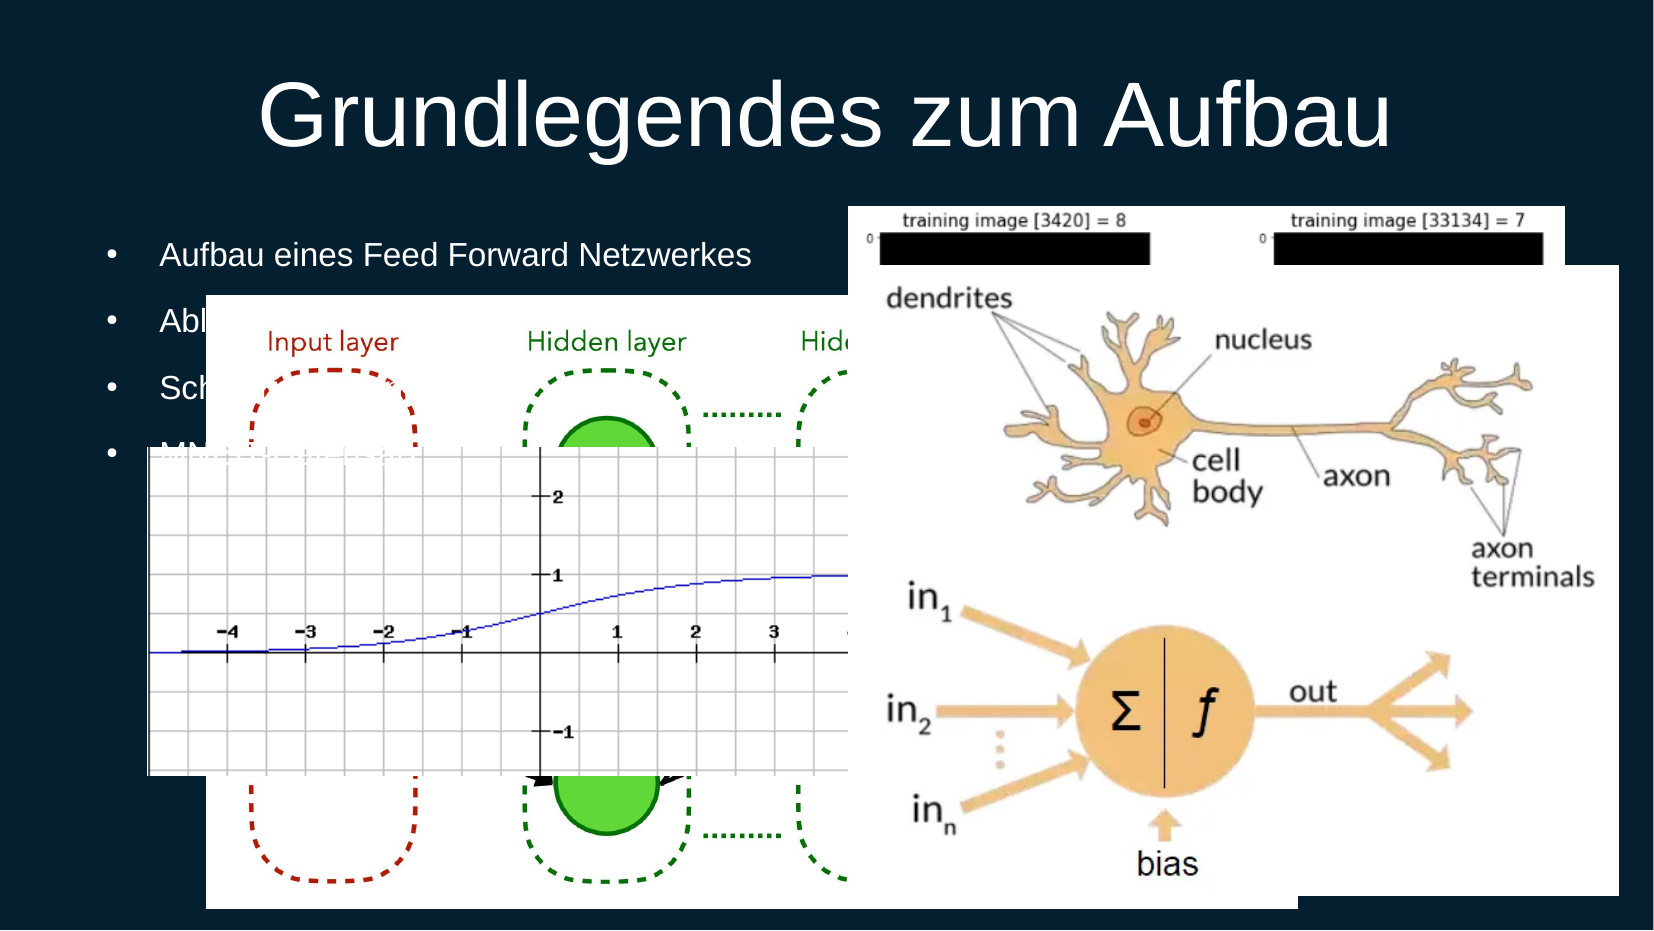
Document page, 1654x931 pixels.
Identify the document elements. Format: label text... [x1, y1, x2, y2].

picture [848, 206, 1565, 236]
picture [206, 265, 1619, 909]
title Grundlegendes zum Aufbau [82, 37, 1571, 193]
list Aufbau eines Feed Forward Netzwerkes Ablauf in einem Knoten Schwellwert Funktion MNIST-Datensatz [88, 236, 1577, 776]
